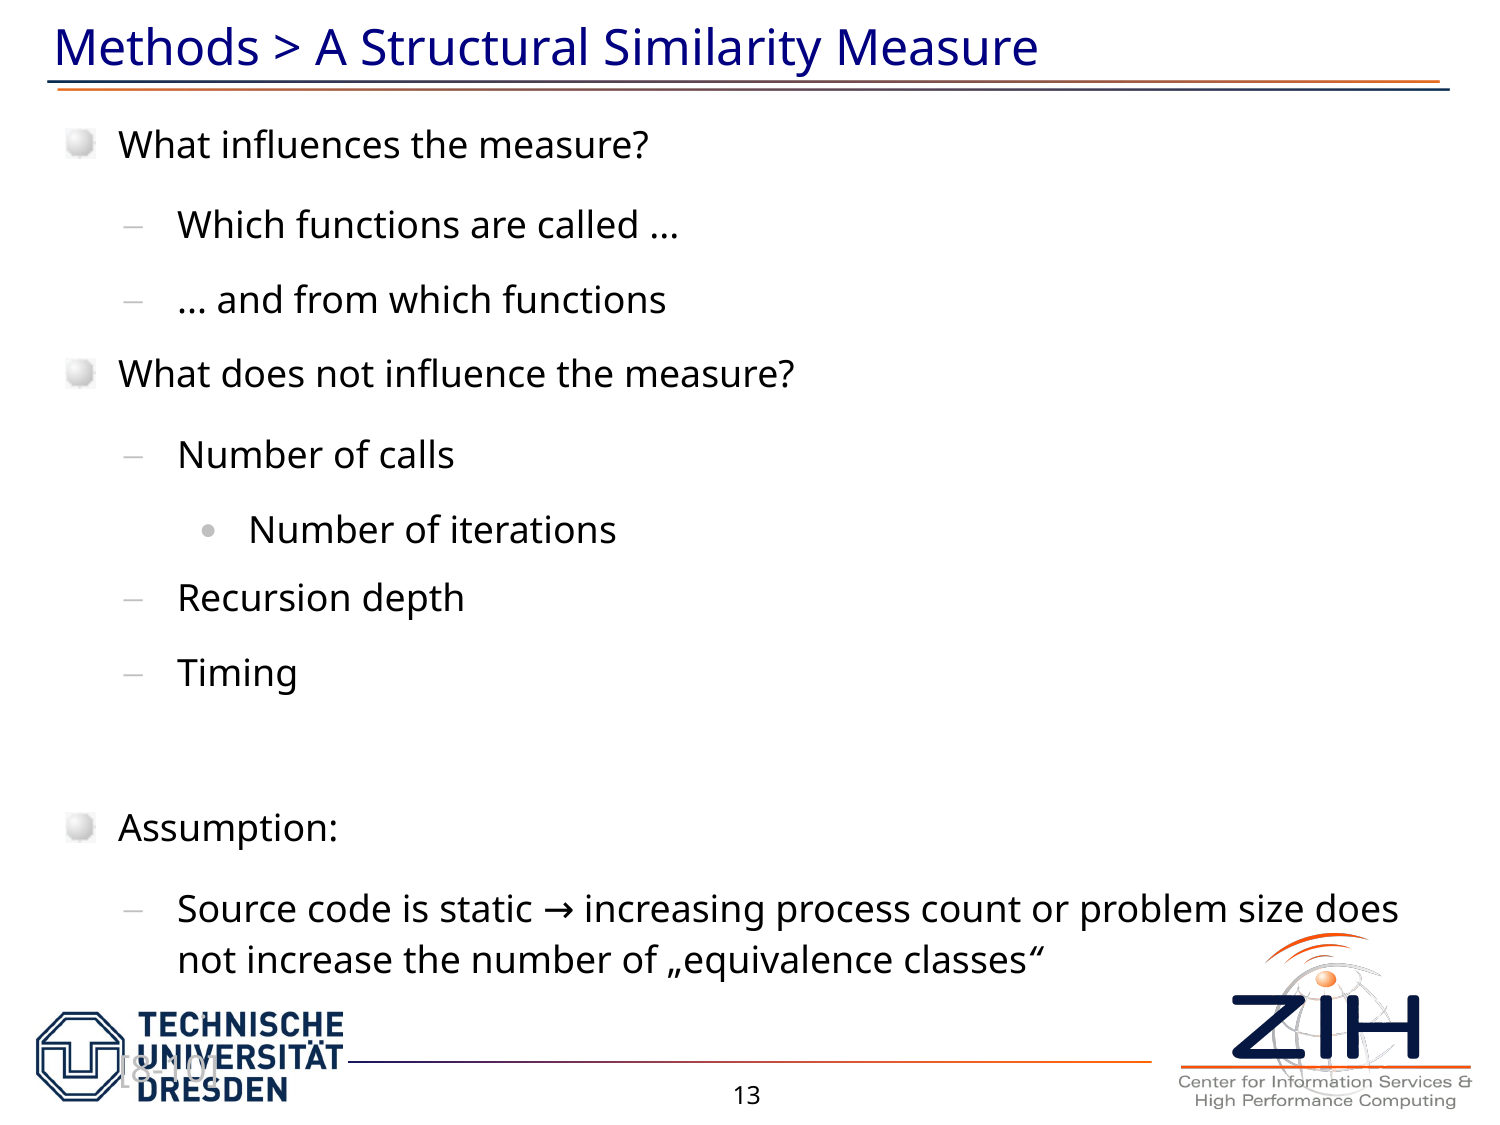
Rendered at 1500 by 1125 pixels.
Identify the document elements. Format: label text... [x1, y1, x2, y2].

picture [35, 1011, 343, 1102]
picture [1178, 933, 1473, 1110]
picture [47, 80, 1450, 91]
list What influences the measure? Which functions are called ... ... and from which functions What does not influence the measure? Number of calls Number of iterations Recursion depth Timing Assumption: Source code is static → increasing process count or problem size does not increase the number of „equivalence classes“ [8-10] [29, 118, 1456, 1001]
title Methods > A Structural Similarity Measure [53, 12, 1453, 81]
